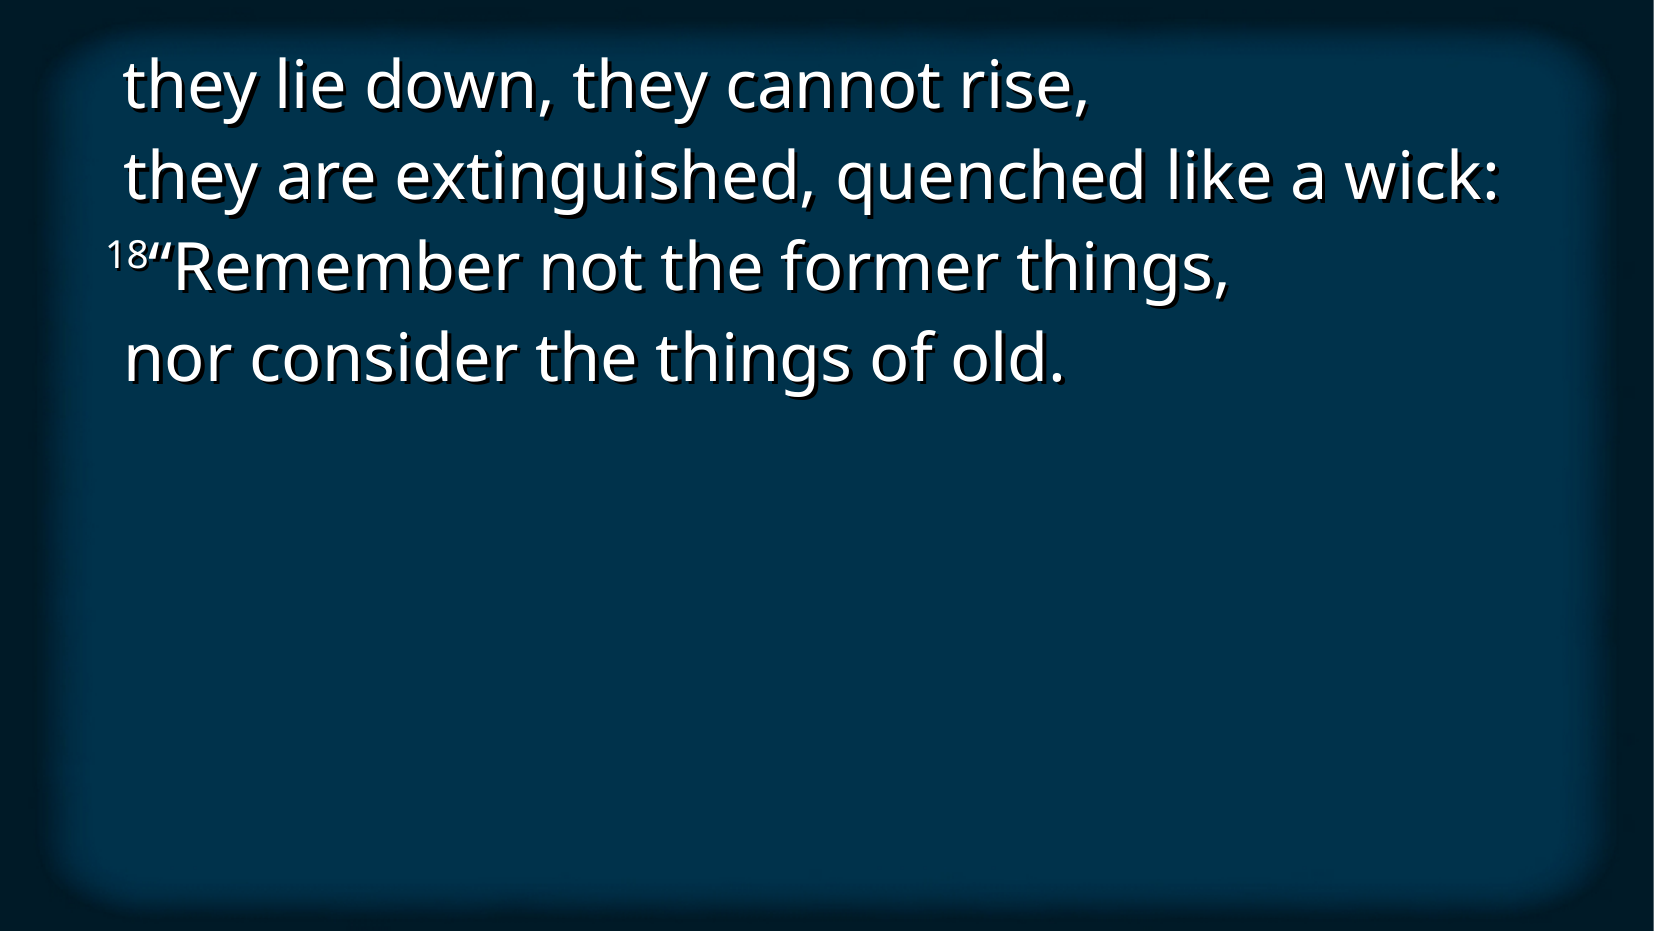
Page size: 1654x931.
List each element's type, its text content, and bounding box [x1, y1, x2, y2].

picture [0, 0, 1654, 931]
text_box they lie down, they cannot rise, they are extinguished, quenched like a wick: 18“Remember not the former things, nor consider the things of old. [90, 30, 1561, 400]
